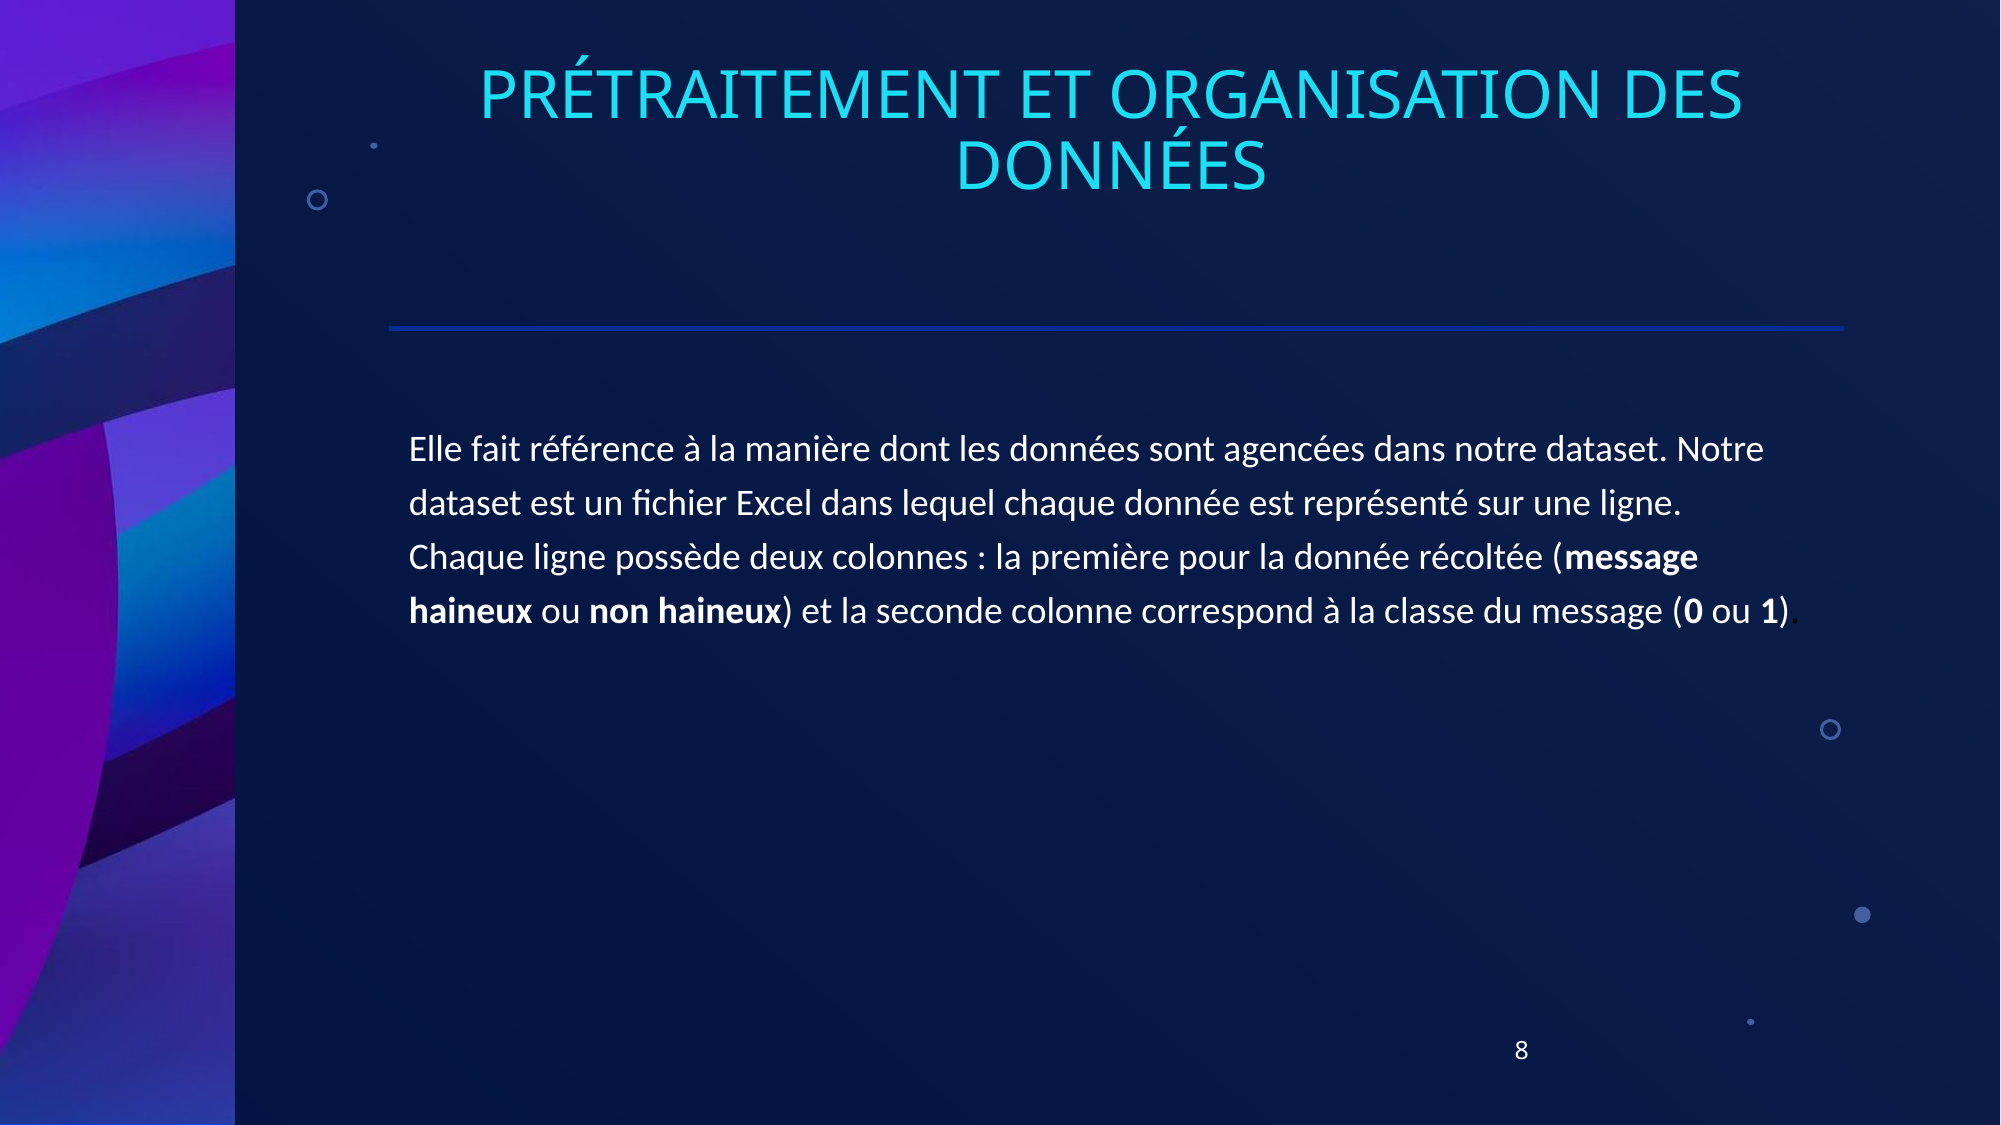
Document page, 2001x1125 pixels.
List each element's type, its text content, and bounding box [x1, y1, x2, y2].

text_box 7 [1499, 1021, 1950, 1082]
title Prétraitement et organisation des données [393, 26, 1845, 292]
list Elle fait référence à la manière dont les données sont agencées dans notre dataset. Notre dataset est un fichier Excel dans lequel chaque donnée est représenté sur une ligne. Chaque ligne possède deux colonnes : la première pour la donnée récoltée (message haineux ou non haineux) et la seconde colonne correspond à la classe du message (0 ou 1). [393, 407, 1822, 1052]
